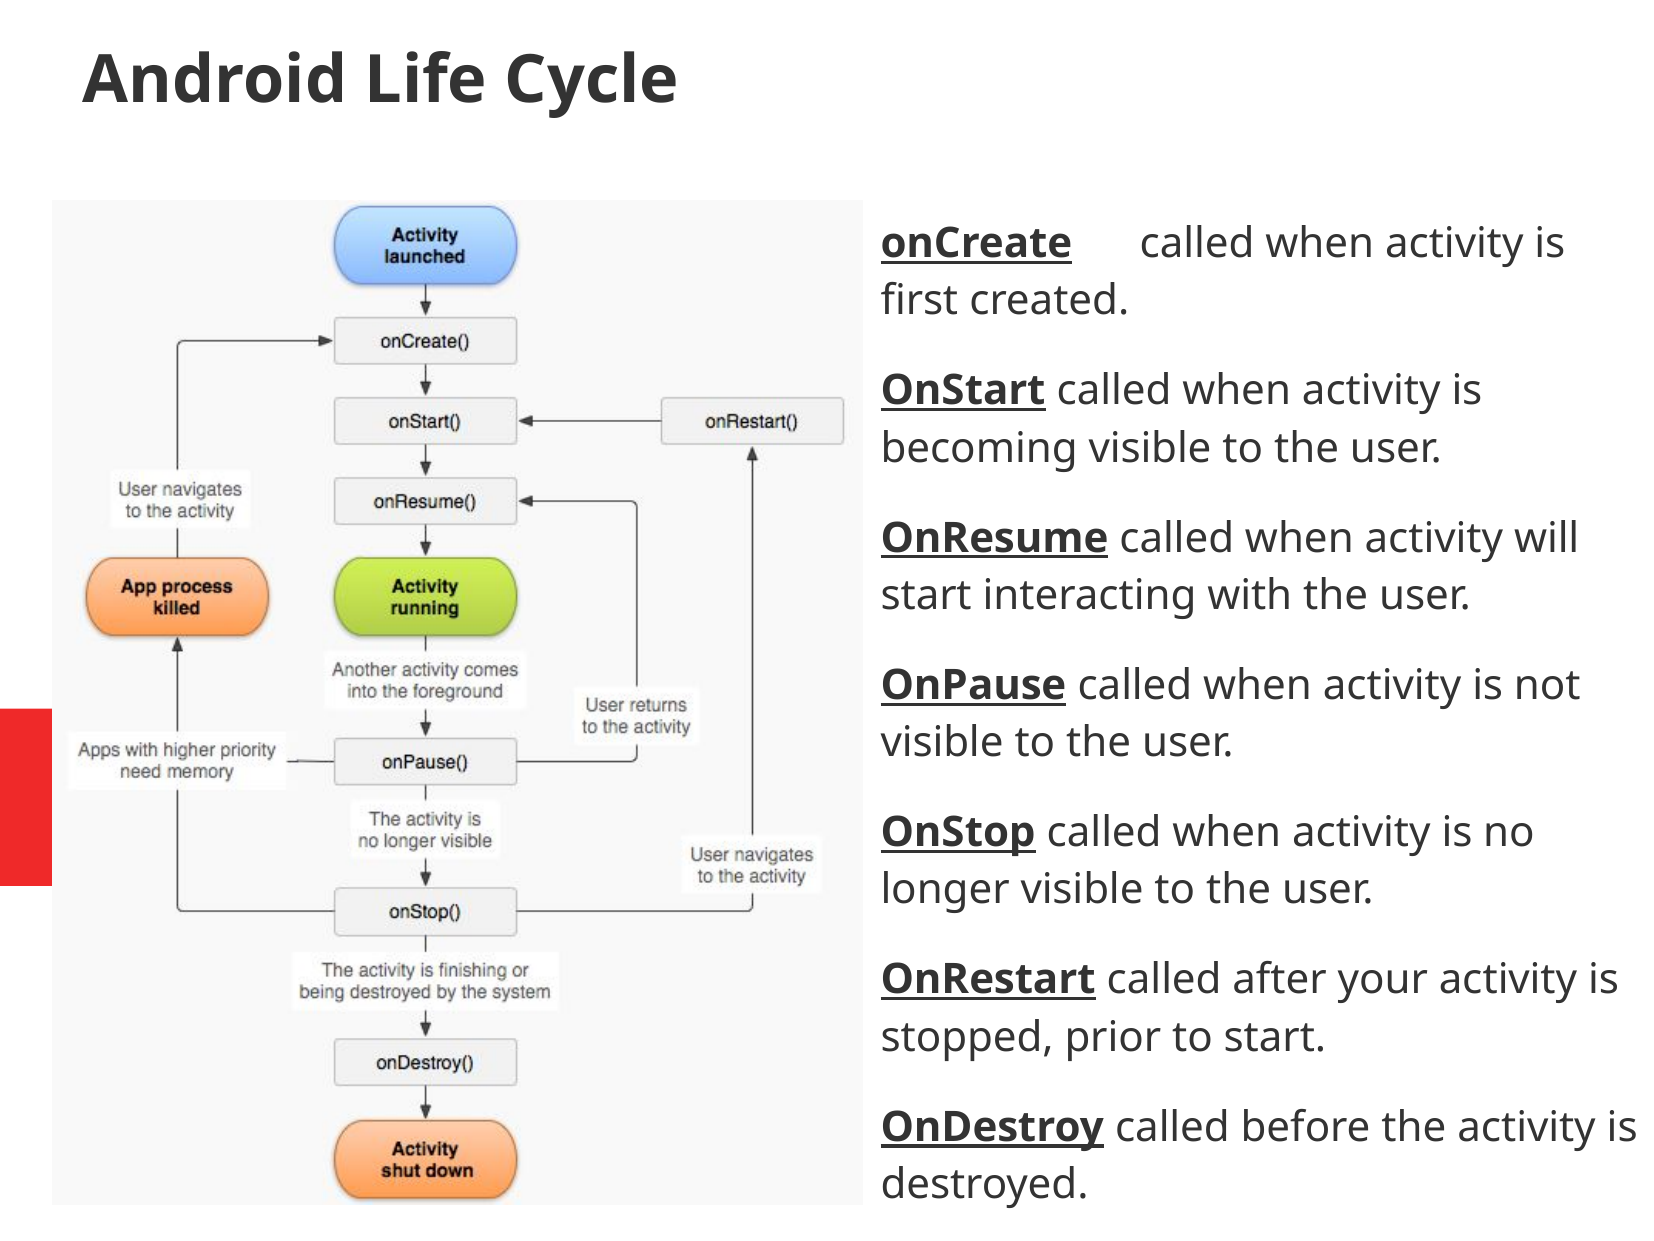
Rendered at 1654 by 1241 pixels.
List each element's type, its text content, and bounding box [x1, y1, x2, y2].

picture [52, 200, 863, 1205]
title Android Life Cycle [82, 23, 1489, 130]
list onCreate called when activity is first created. OnStart called when activity is becoming visible to the user. OnResume called when activity will start interacting with the user. OnPause called when activity is not visible to the user. OnStop called when activity is no longer visible to the user. OnRestart called after your activity is stopped, prior to start. OnDestroy called before the activity is destroyed. [880, 212, 1642, 1213]
